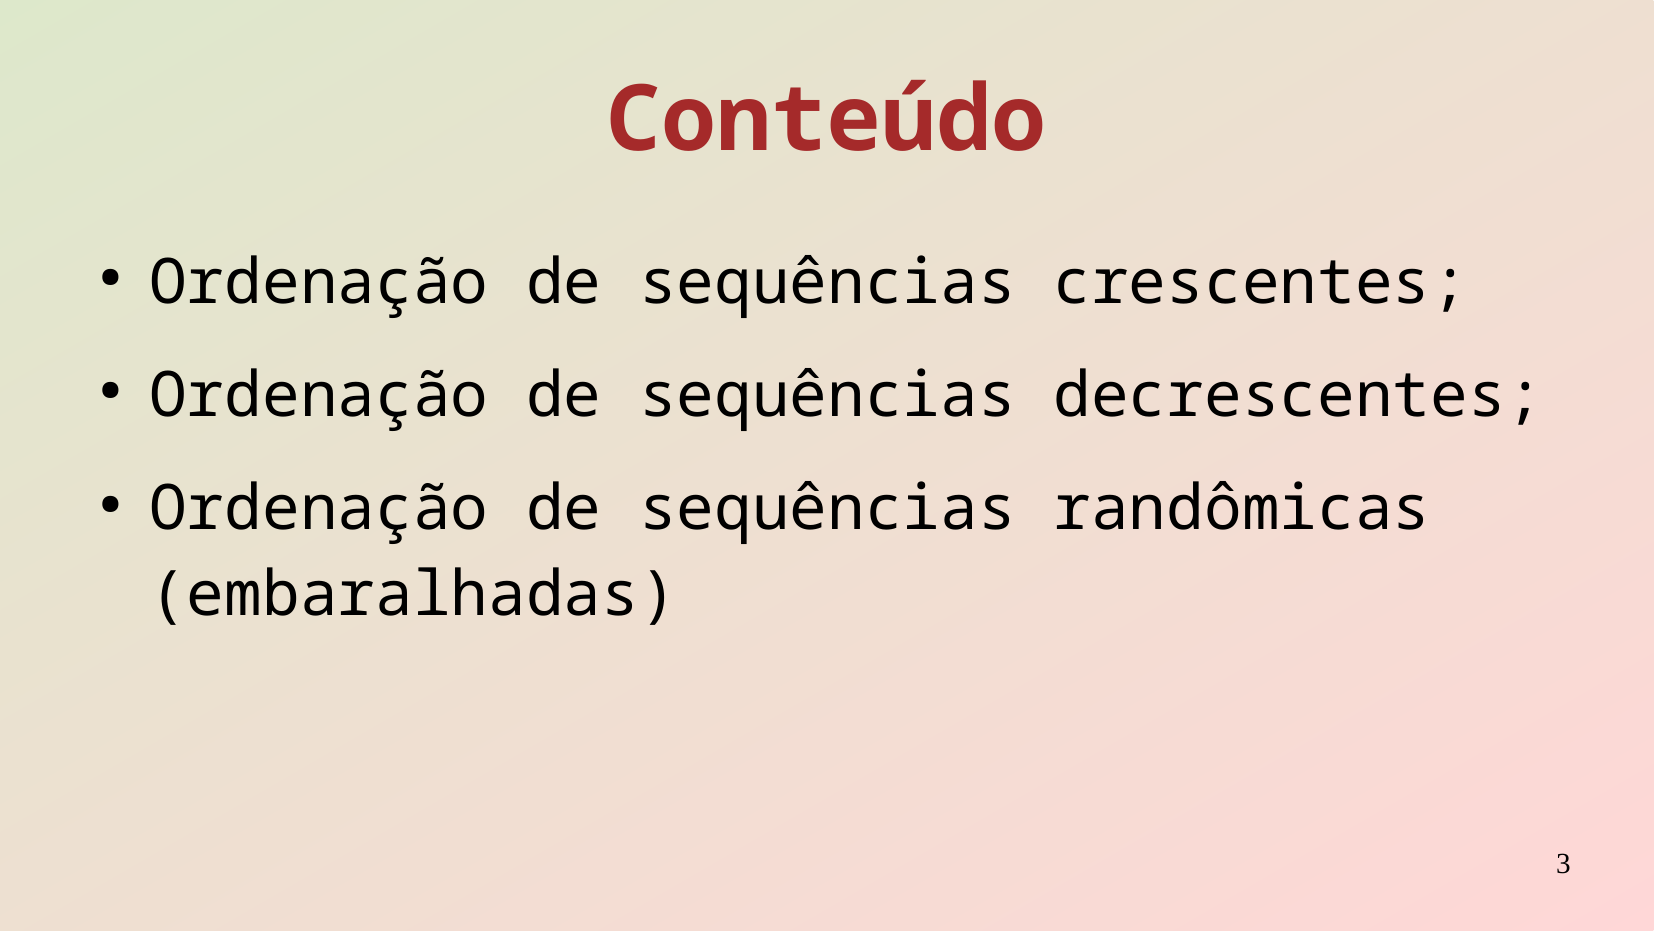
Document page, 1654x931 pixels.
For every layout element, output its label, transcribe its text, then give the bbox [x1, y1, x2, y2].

title Conteúdo [82, 37, 1571, 193]
list Ordenação de sequências crescentes; Ordenação de sequências decrescentes; Ordenação de sequências randômicas (embaralhadas) [82, 236, 1571, 639]
